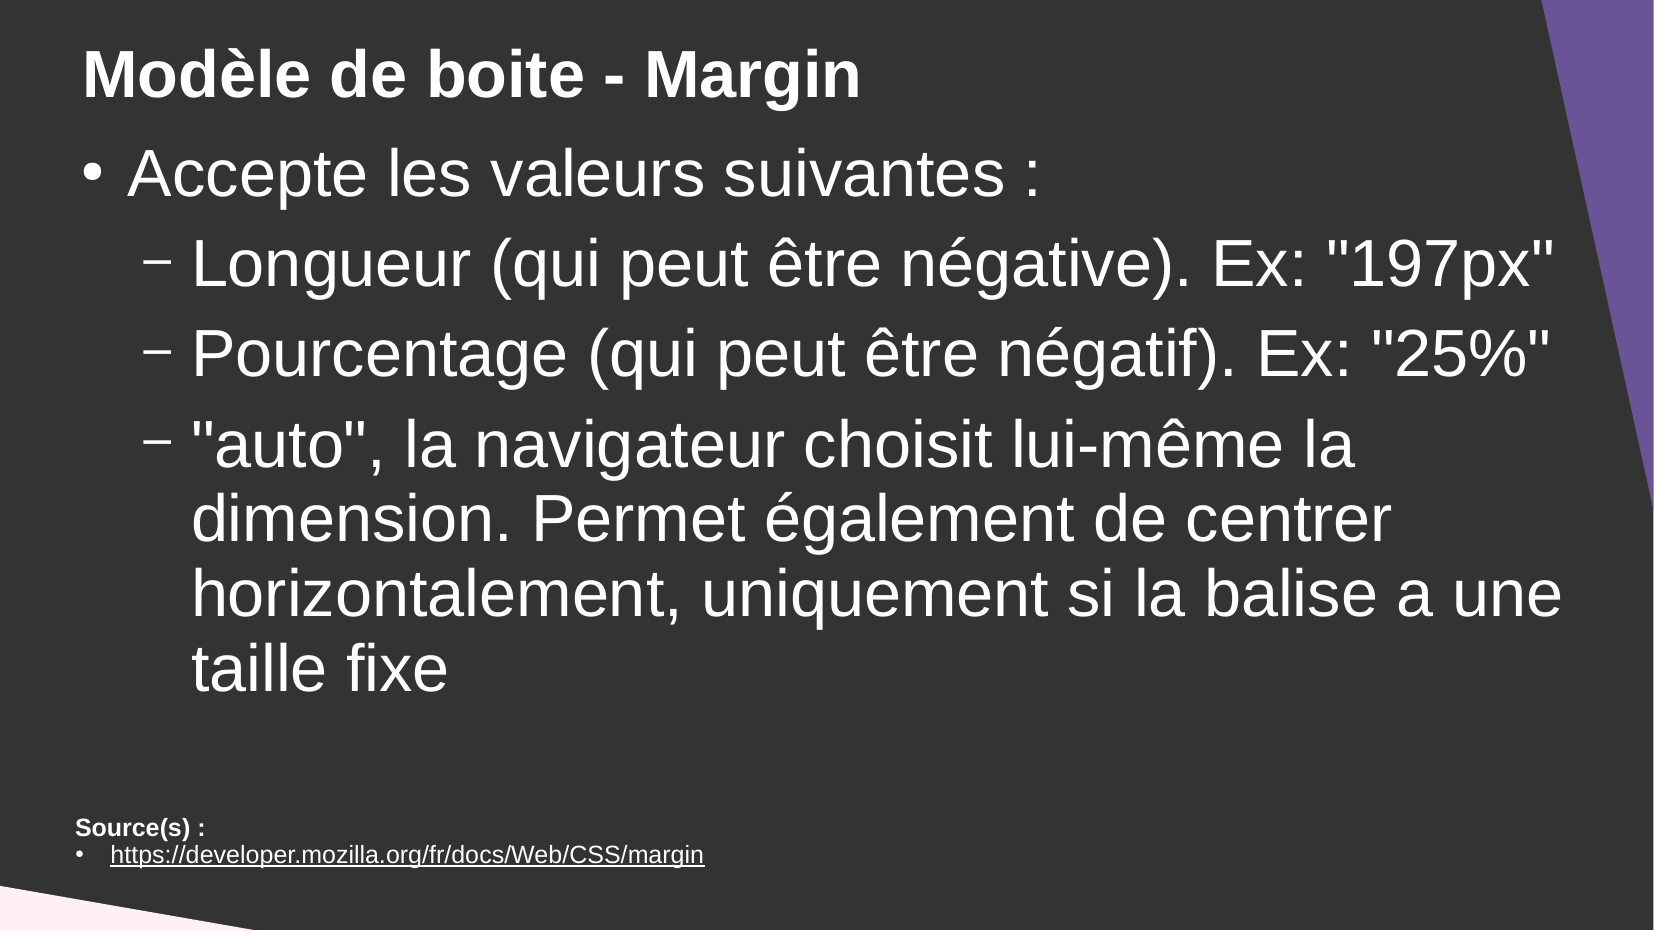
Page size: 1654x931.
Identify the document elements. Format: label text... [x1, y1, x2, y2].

text_box Source(s) : https://developer.mozilla.org/fr/docs/Web/CSS/margin [60, 805, 1546, 913]
title Modèle de boite - Margin [82, 37, 1565, 112]
text_box [1541, 0, 1654, 513]
text_box [0, 885, 260, 931]
list Accepte les valeurs suivantes : Longueur (qui peut être négative). Ex: "197px" Pourcentage (qui peut être négatif). Ex: "25%" "auto", la navigateur choisit lui-même la dimension. Permet également de centrer horizontalement, uniquement si la balise a une taille fixe [64, 135, 1604, 833]
